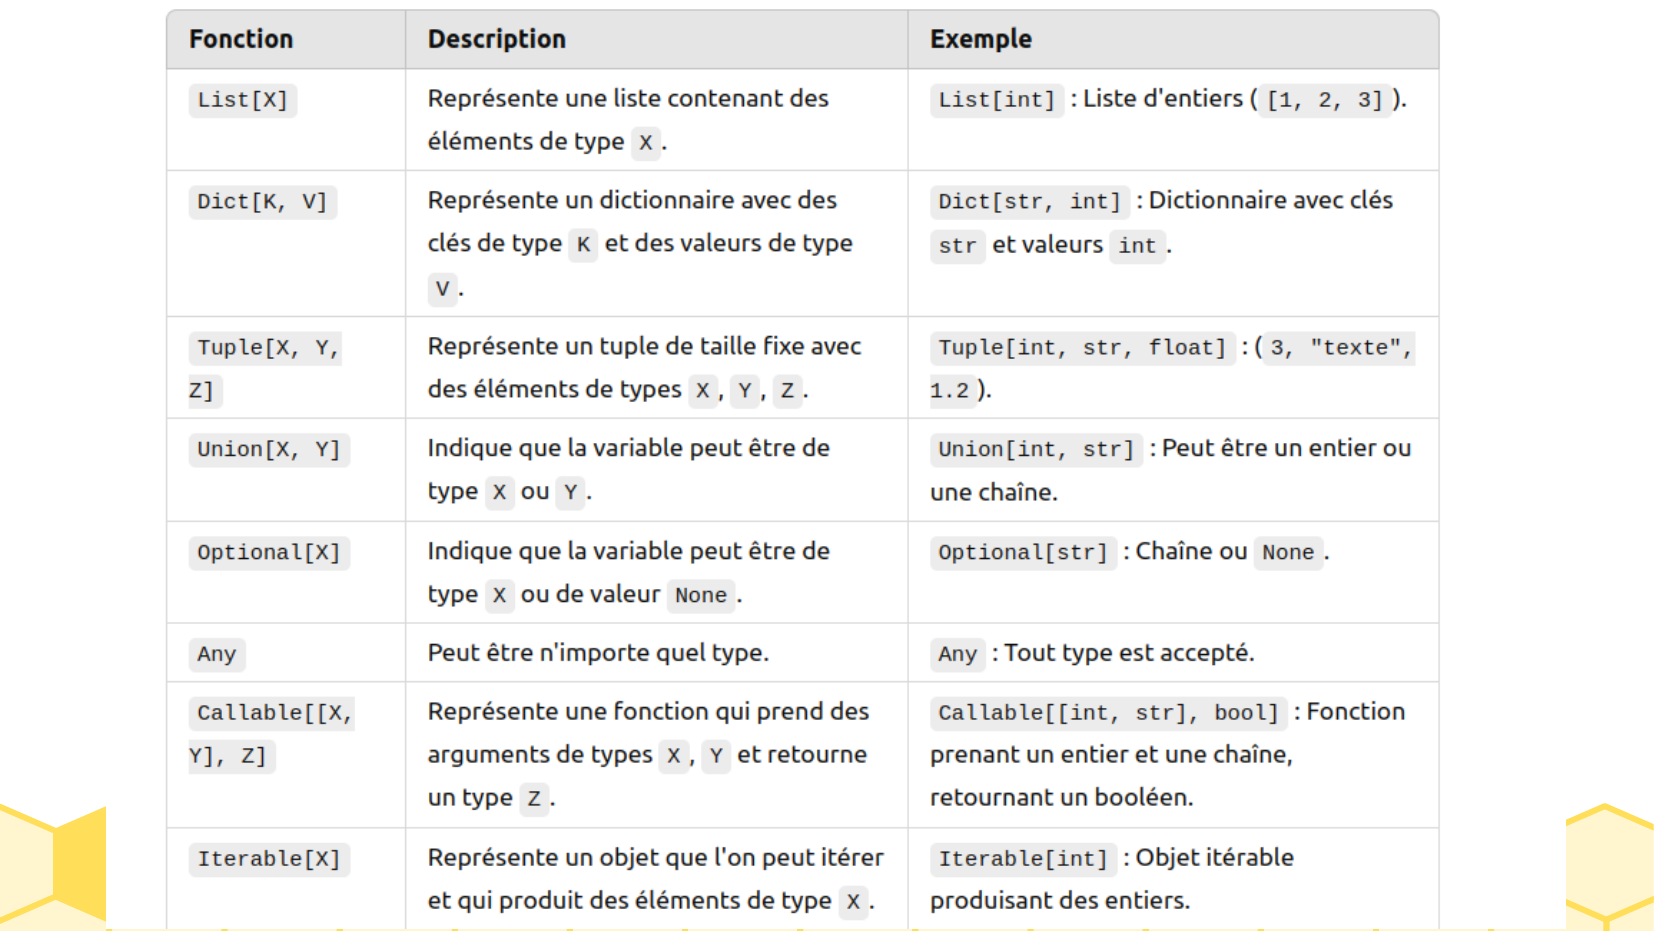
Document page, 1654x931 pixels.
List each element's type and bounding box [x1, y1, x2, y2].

picture [106, 0, 1566, 929]
